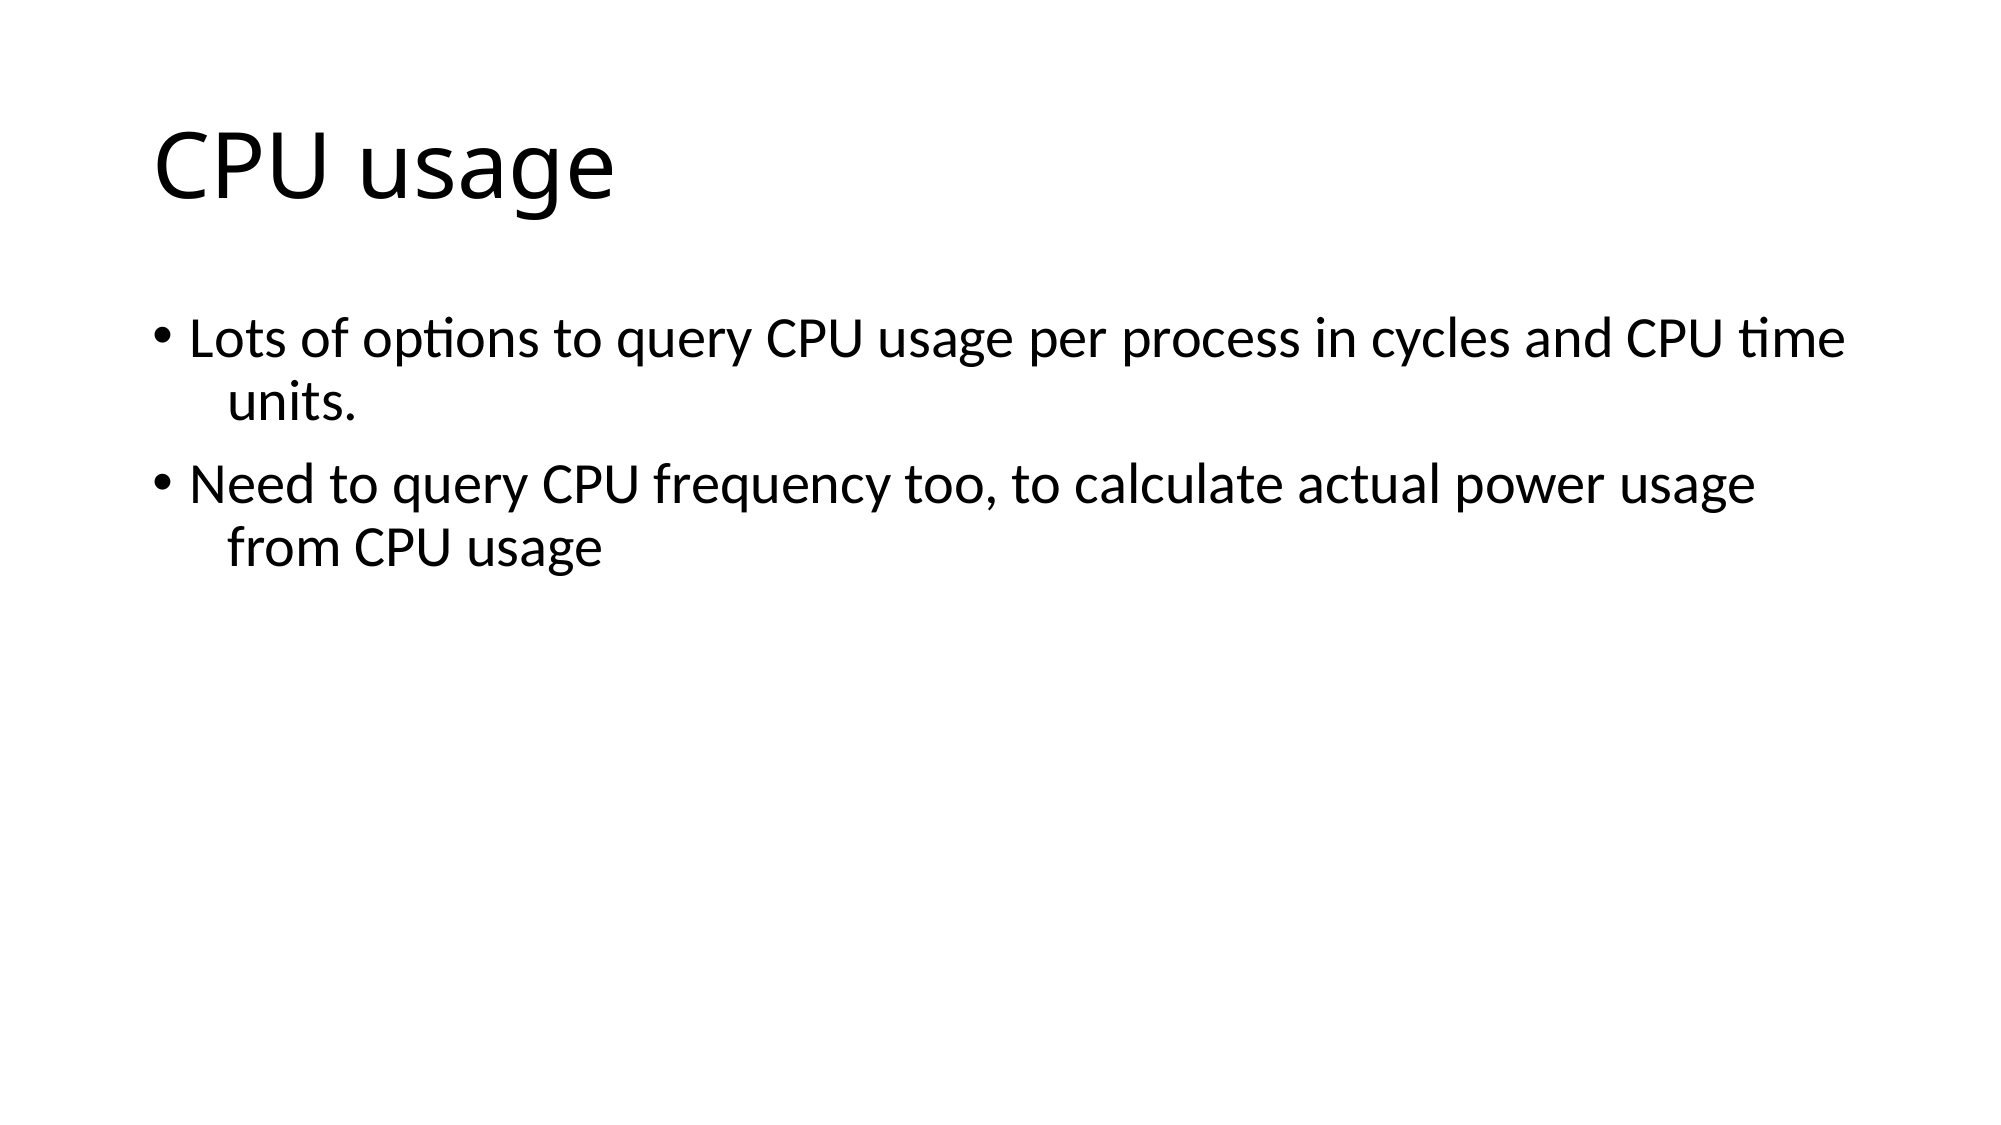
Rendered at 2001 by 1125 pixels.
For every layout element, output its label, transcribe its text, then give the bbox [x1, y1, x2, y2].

title CPU usage [137, 59, 1863, 278]
list Lots of options to query CPU usage per process in cycles and CPU time units. Need to query CPU frequency too, to calculate actual power usage from CPU usage [137, 299, 1863, 1014]
